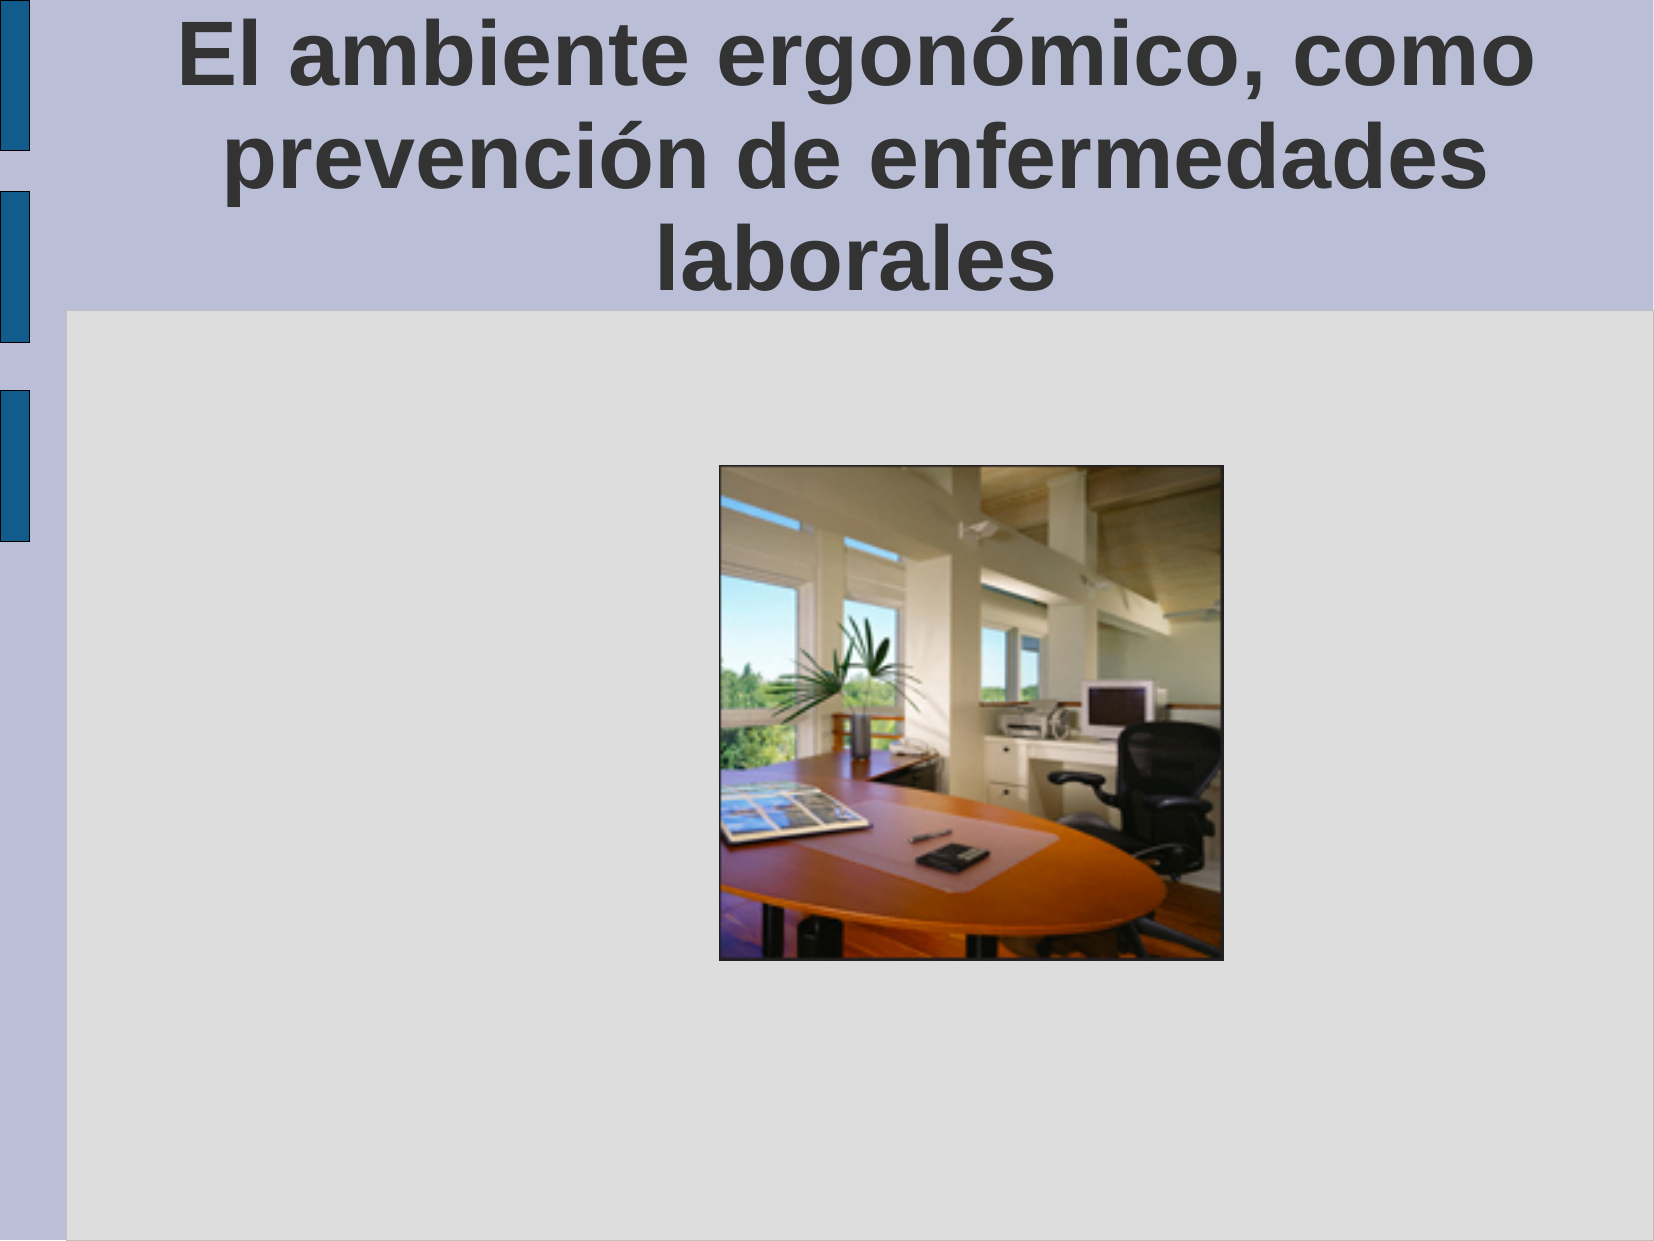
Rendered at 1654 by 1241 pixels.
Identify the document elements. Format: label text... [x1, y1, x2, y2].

title El ambiente ergonómico, como prevención de enfermedades laborales [88, 2, 1625, 311]
text_box [121, 344, 1534, 1127]
picture [719, 465, 1224, 961]
